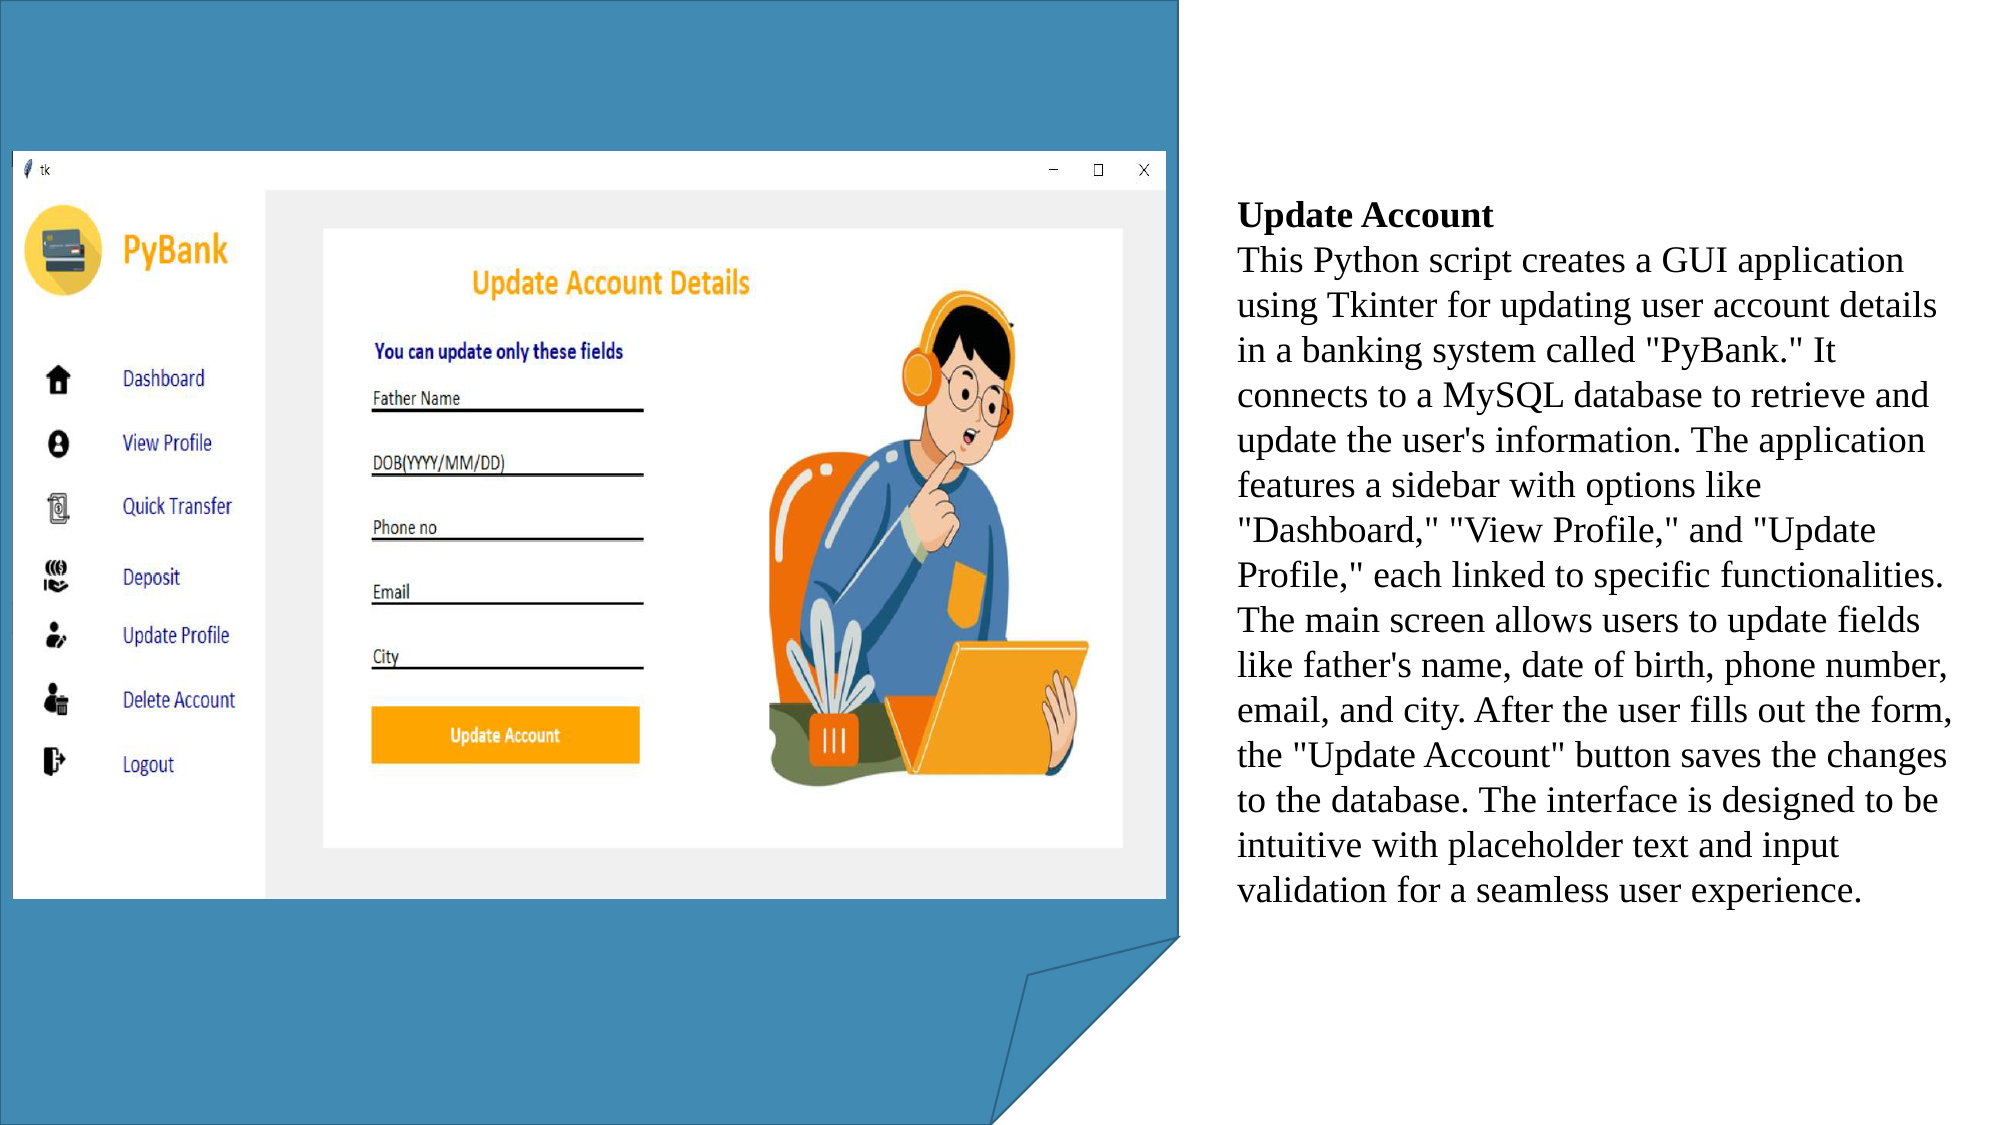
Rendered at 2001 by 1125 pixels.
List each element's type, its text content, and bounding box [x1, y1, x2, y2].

text_box [0, 0, 1178, 1125]
picture [11, 151, 1166, 899]
text_box Update Account This Python script creates a GUI application using Tkinter for updating user account details in a banking system called "PyBank." It connects to a MySQL database to retrieve and update the user's information. The application features a sidebar with options like "Dashboard," "View Profile," and "Update Profile," each linked to specific functionalities. The main screen allows users to update fields like father's name, date of birth, phone number, email, and city. After the user fills out the form, the "Update Account" button saves the changes to the database. The interface is designed to be intuitive with placeholder text and input validation for a seamless user experience. [1222, 133, 1976, 918]
